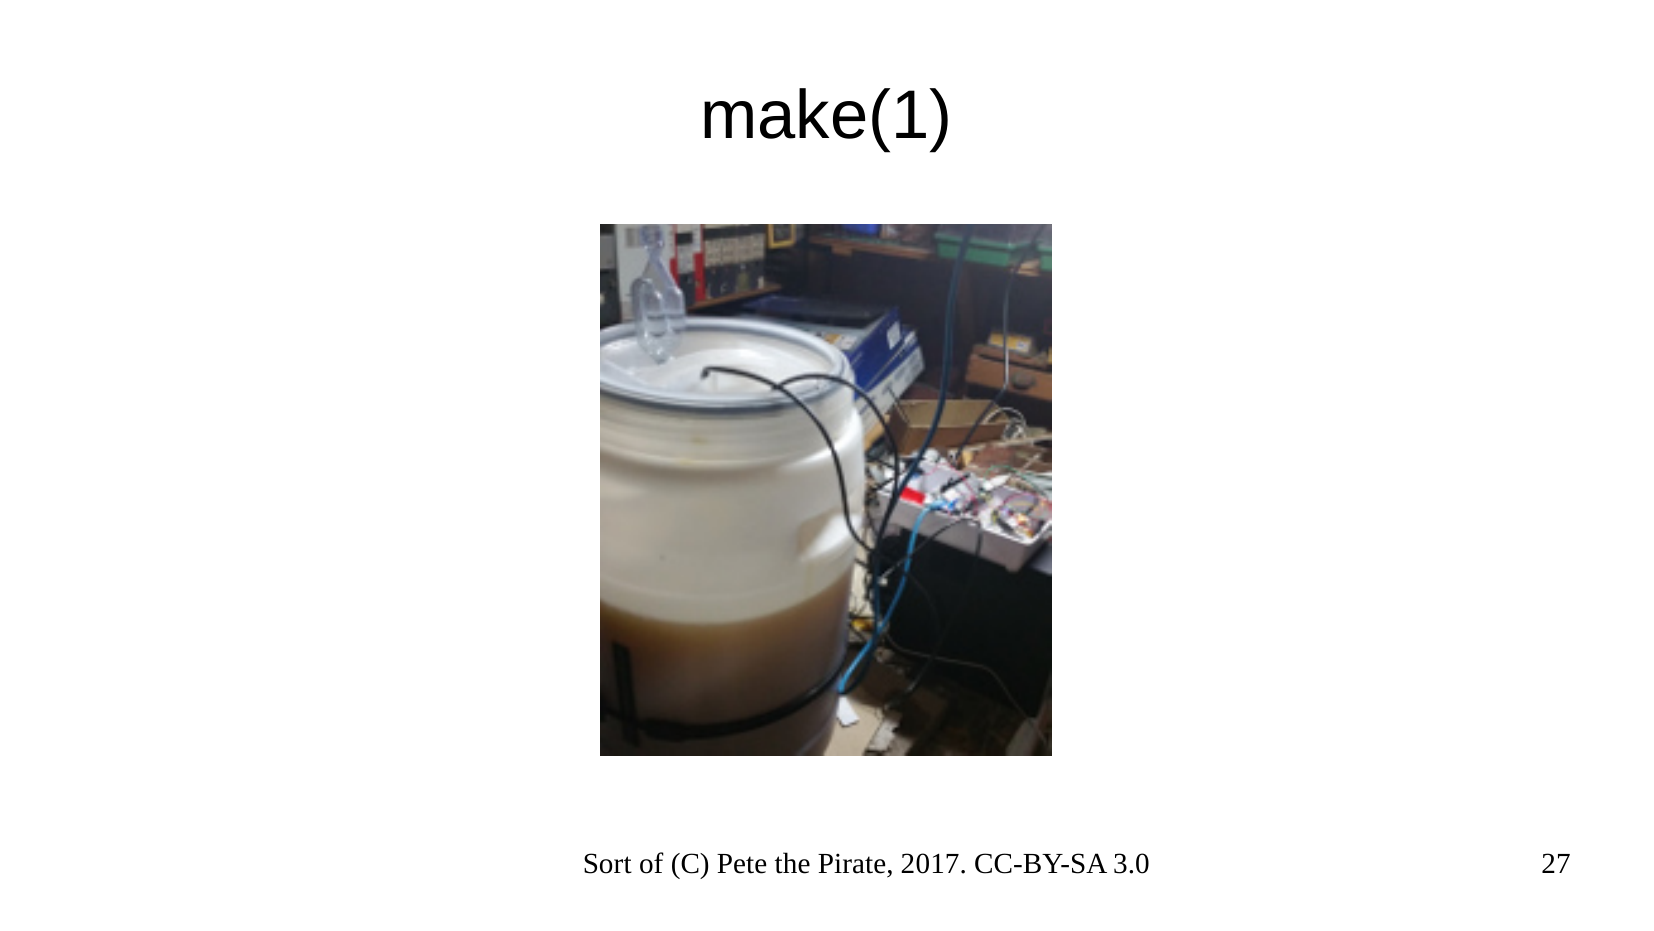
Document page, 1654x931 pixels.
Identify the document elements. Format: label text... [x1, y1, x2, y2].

picture [600, 224, 1052, 756]
title make(1) [82, 37, 1571, 193]
